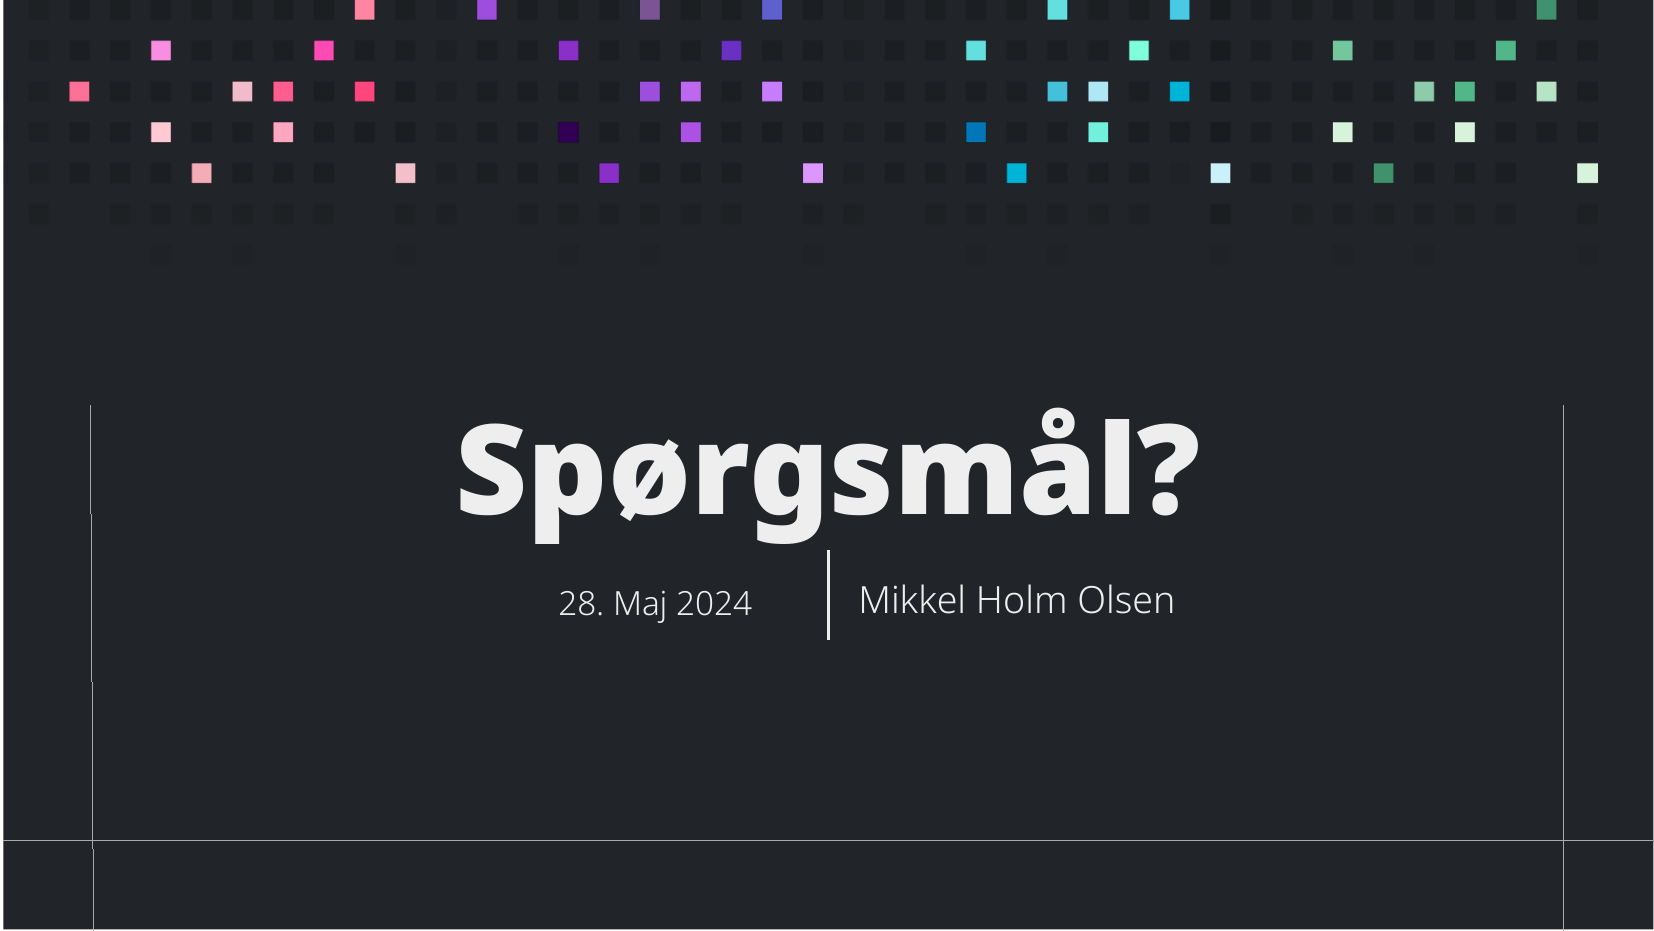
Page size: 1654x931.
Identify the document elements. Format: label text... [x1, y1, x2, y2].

text_box 28. Maj 2024 [543, 572, 811, 632]
picture [3, 0, 1598, 265]
title Spørgsmål? [84, 377, 1573, 555]
text_box Mikkel Holm Olsen [843, 566, 1248, 626]
